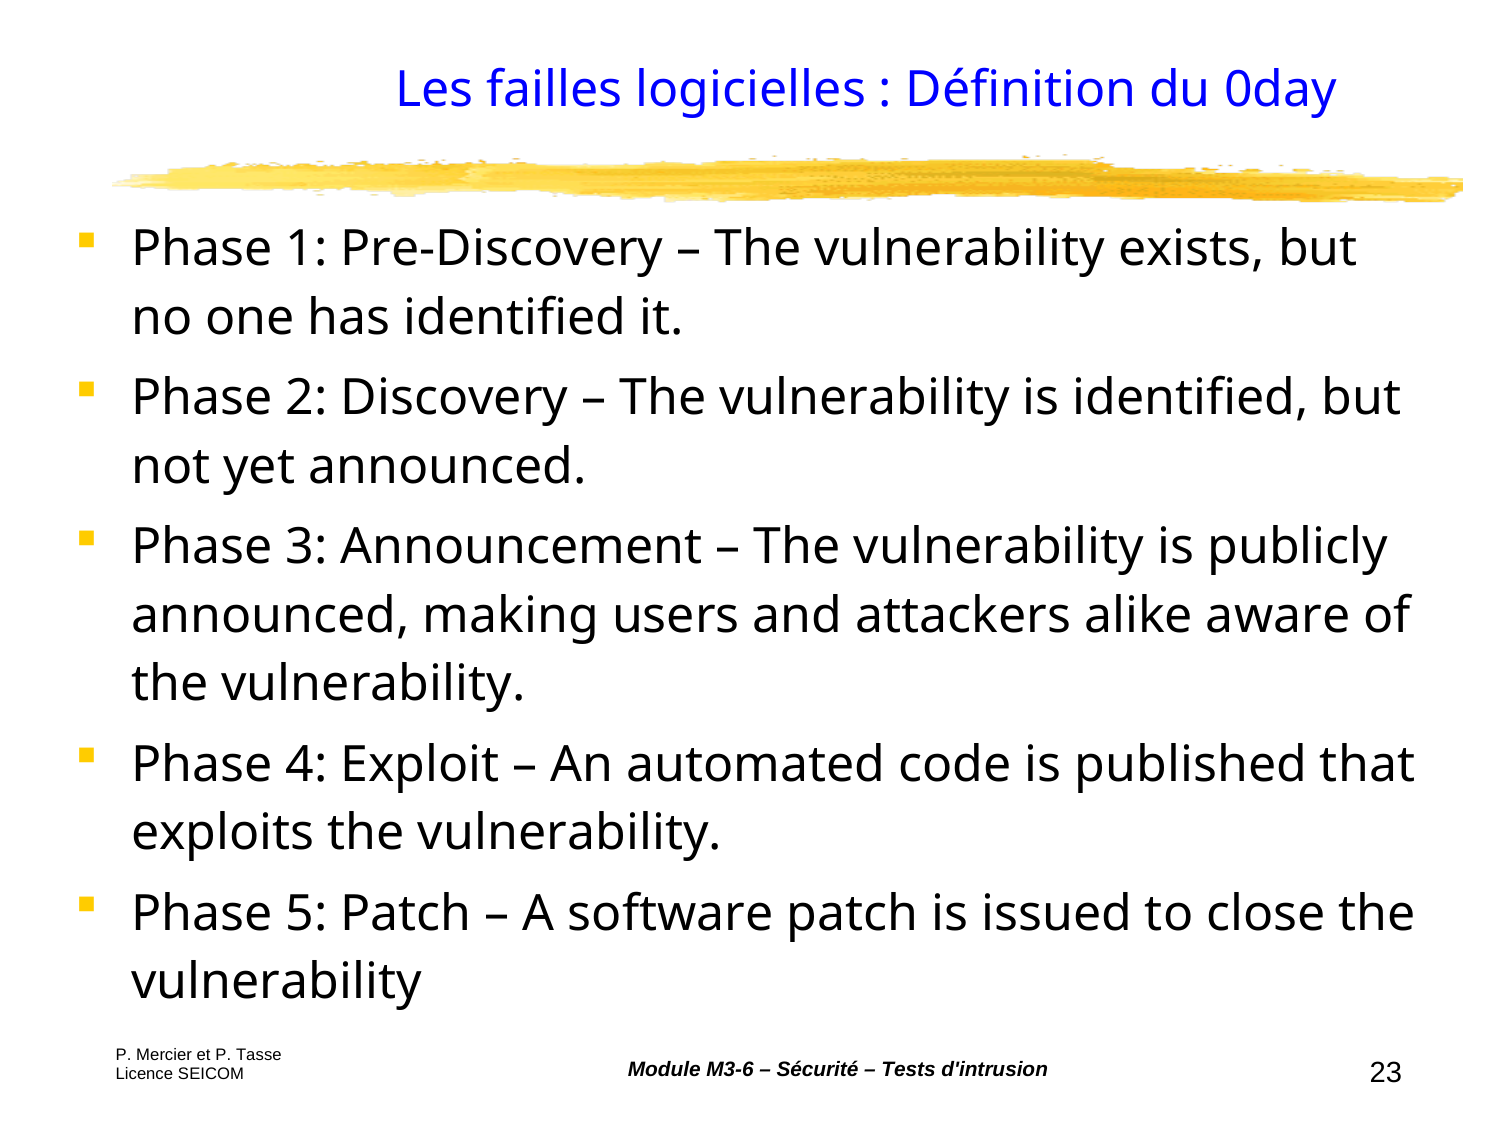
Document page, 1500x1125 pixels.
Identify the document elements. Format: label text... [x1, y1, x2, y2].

list Phase 1: Pre-Discovery – The vulnerability exists, but no one has identified it. Phase 2: Discovery – The vulnerability is identified, but not yet announced. Phase 3: Announcement – The vulnerability is publicly announced, making users and attackers alike aware of the vulnerability. Phase 4: Exploit – An automated code is published that exploits the vulnerability. Phase 5: Patch – A software patch is issued to close the vulnerability [74, 212, 1417, 1026]
picture [112, 149, 1463, 213]
title Les failles logicielles : Définition du 0day [62, 37, 1338, 138]
